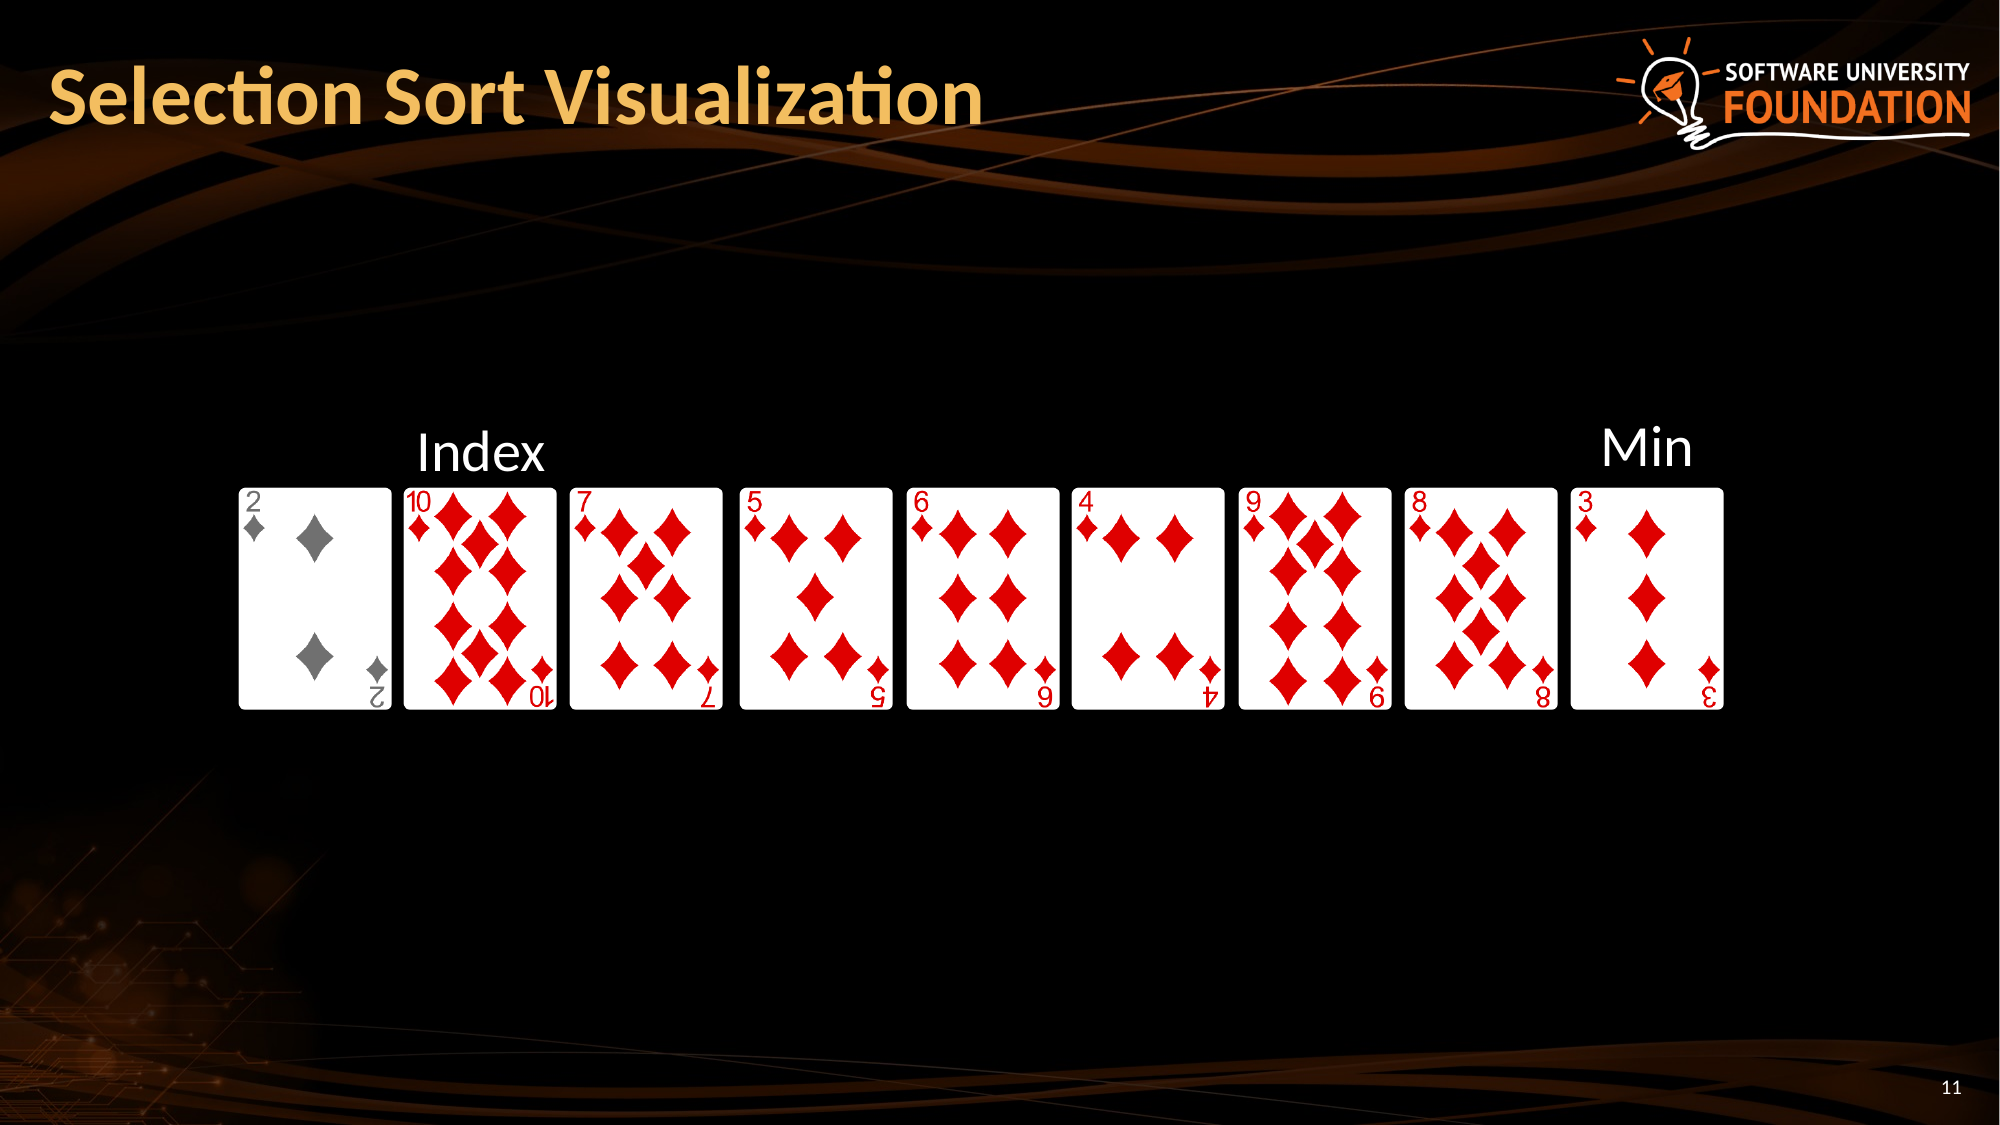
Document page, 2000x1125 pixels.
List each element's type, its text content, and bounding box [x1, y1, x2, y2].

slide_number <number> [1897, 1070, 1968, 1103]
text_box Min [1585, 401, 1710, 486]
text_box Index [401, 405, 561, 491]
title Selection Sort Visualization [30, 6, 1602, 189]
picture [0, 0, 2000, 1125]
